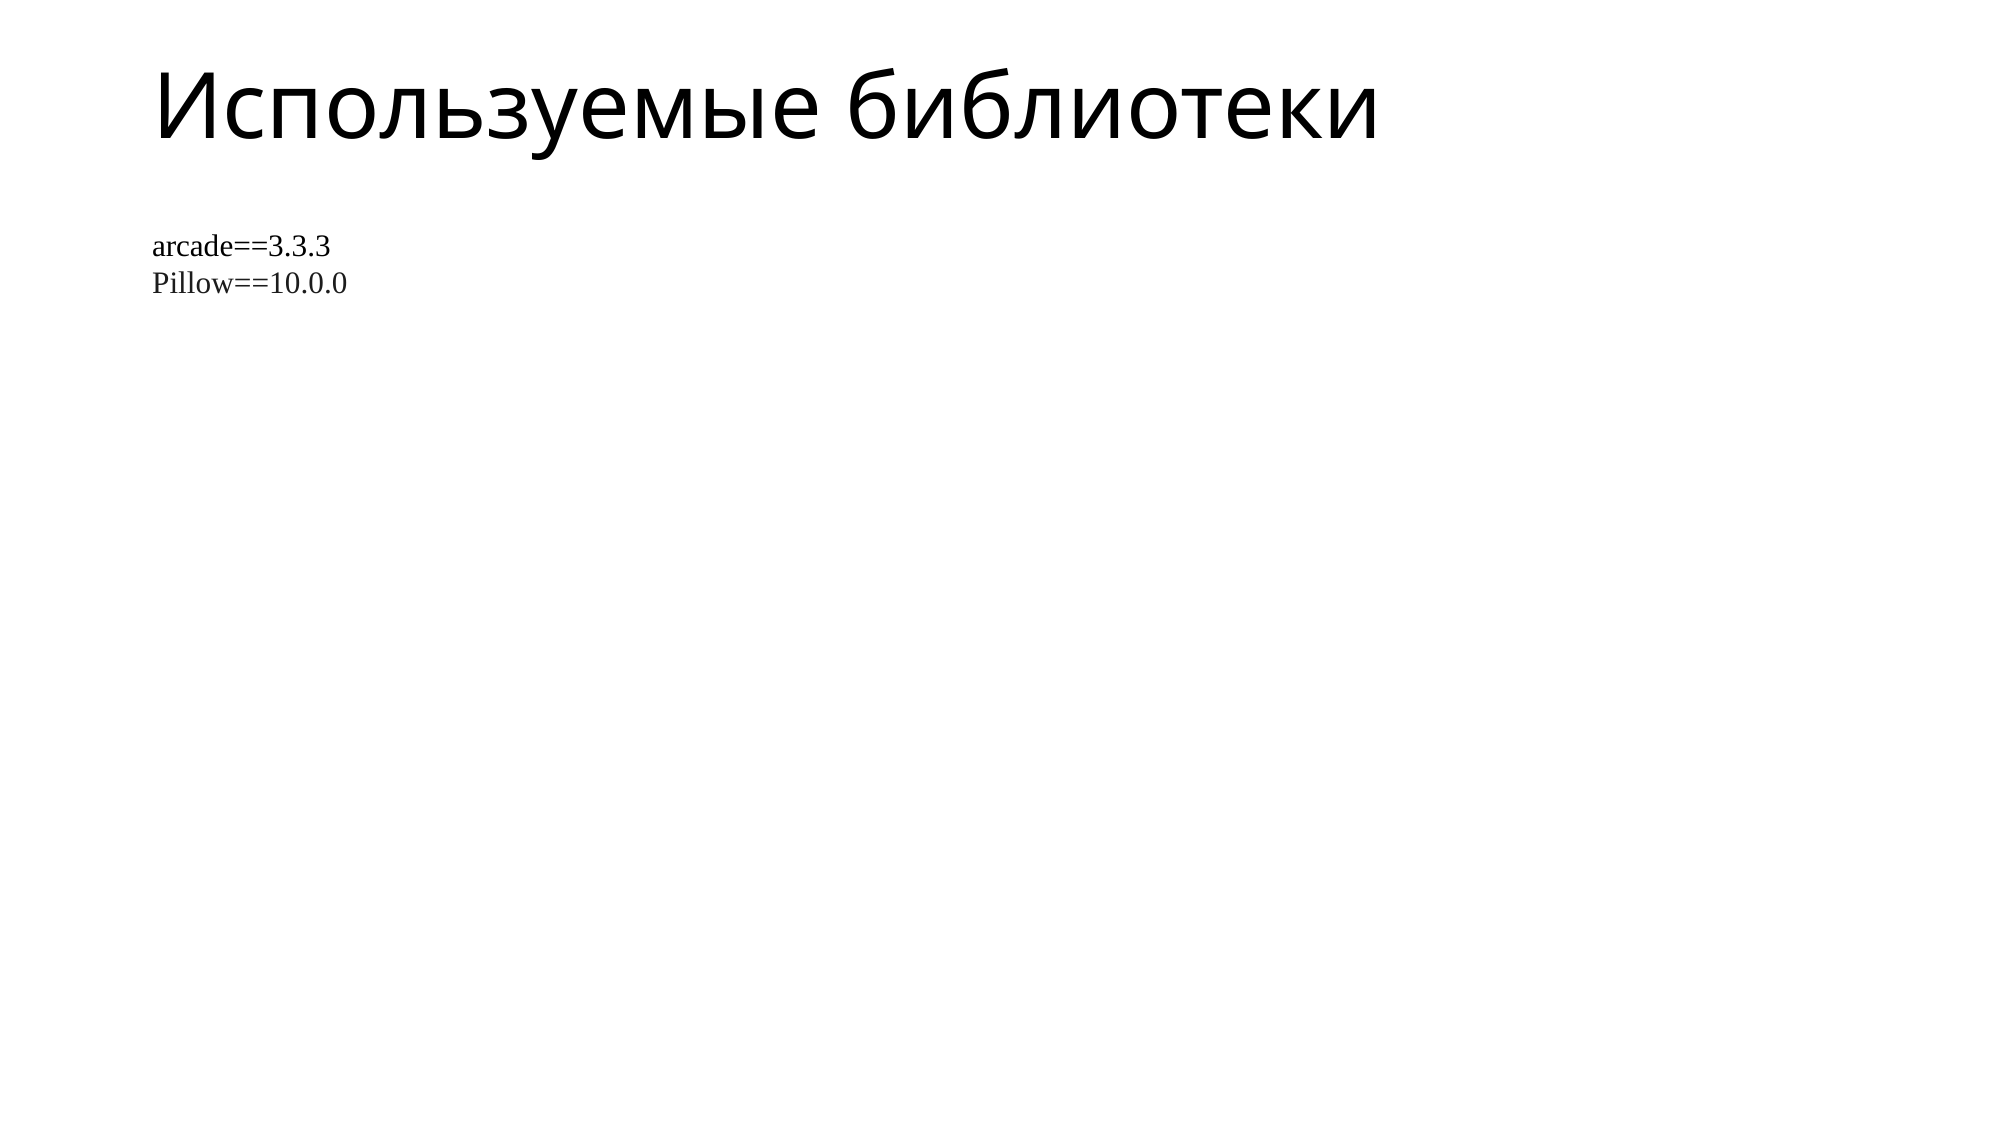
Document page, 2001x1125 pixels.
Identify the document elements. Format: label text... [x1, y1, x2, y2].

text_box arcade==3.3.3 Pillow==10.0.0 [137, 217, 1783, 353]
title Используемые библиотеки [137, 0, 1863, 218]
